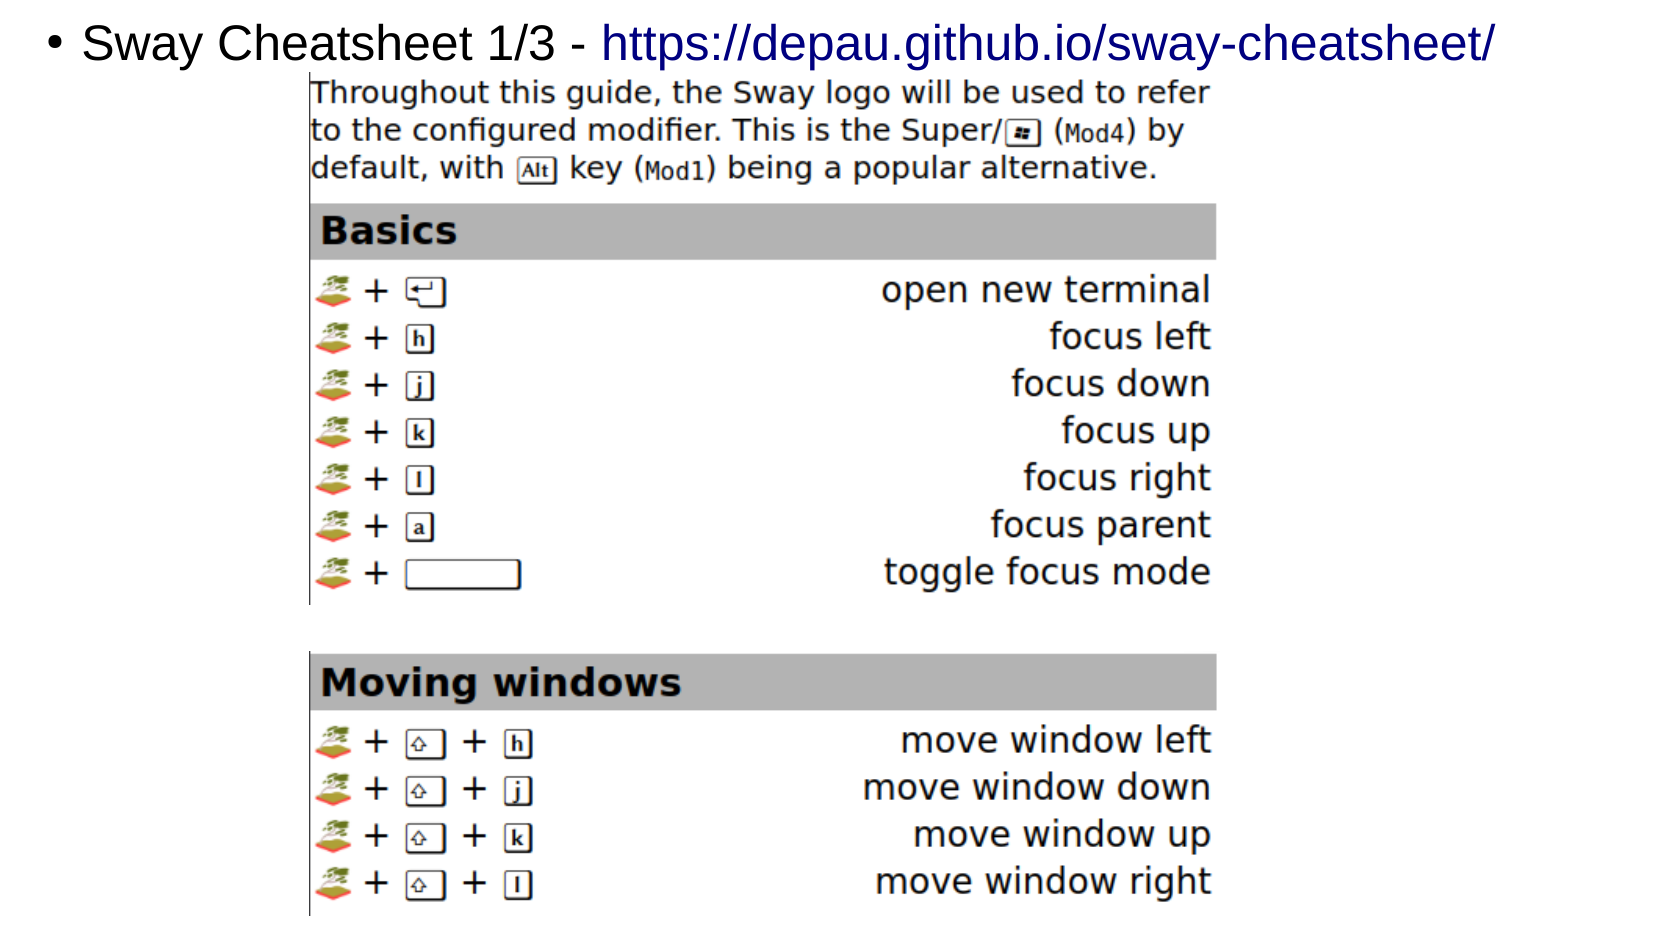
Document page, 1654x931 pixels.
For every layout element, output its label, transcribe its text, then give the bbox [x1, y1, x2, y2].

picture [309, 72, 1218, 605]
subtitle Sway Cheatsheet 1/3 - https://depau.github.io/sway-cheatsheet/ [46, 15, 1612, 202]
picture [309, 651, 1220, 916]
